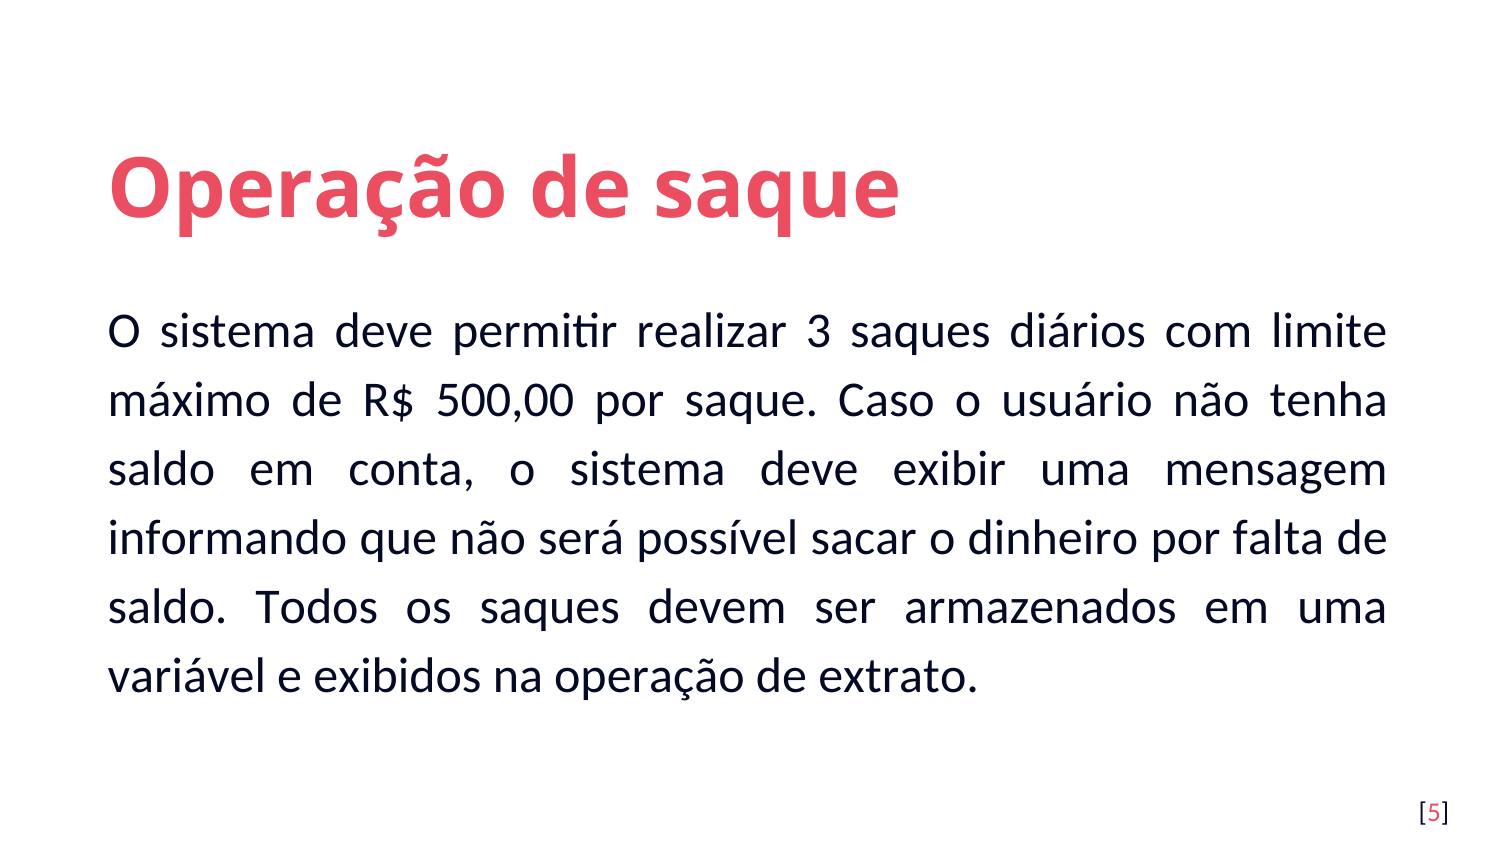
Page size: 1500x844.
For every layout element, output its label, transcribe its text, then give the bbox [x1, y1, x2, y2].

text_box Operação de saque [92, 104, 1408, 243]
slide_number [‹#›] [1403, 779, 1494, 844]
text_box O sistema deve permitir realizar 3 saques diários com limite máximo de R$ 500,00 por saque. Caso o usuário não tenha saldo em conta, o sistema deve exibir uma mensagem informando que não será possível sacar o dinheiro por falta de saldo. Todos os saques devem ser armazenados em uma variável e exibidos na operação de extrato. [92, 243, 1408, 749]
